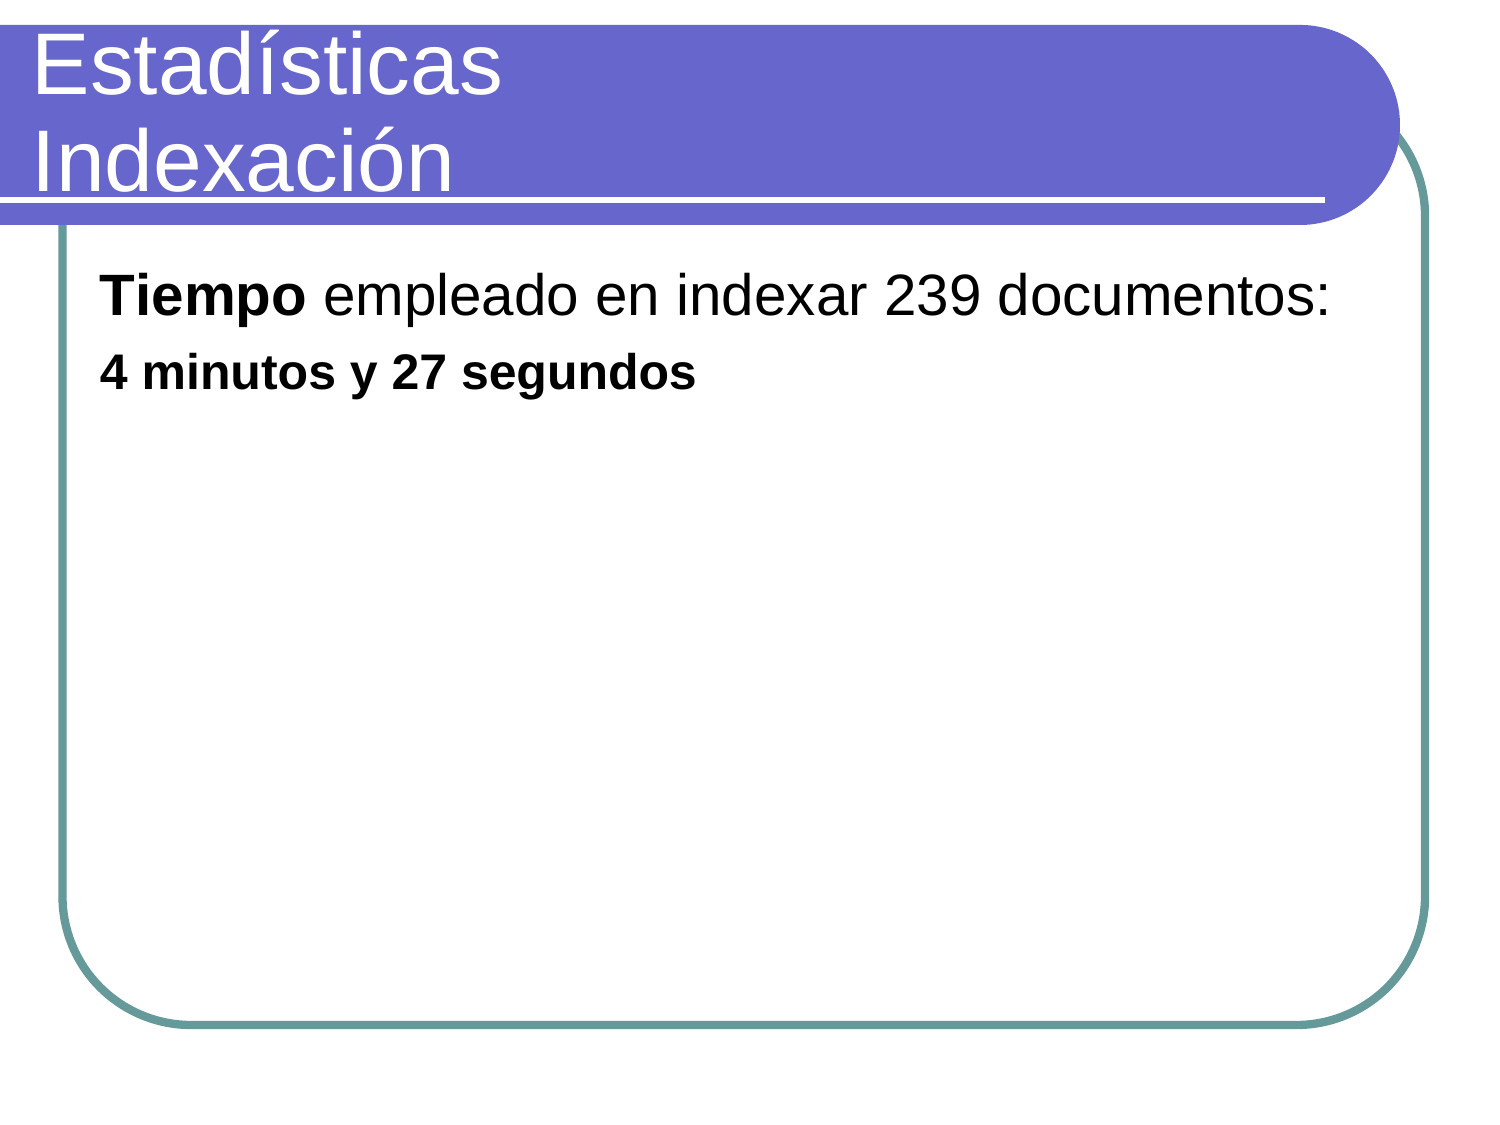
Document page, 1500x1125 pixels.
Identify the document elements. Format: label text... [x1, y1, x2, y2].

title Estadísticas Indexación [31, 7, 1347, 218]
list Tiempo empleado en indexar 239 documentos: 4 minutos y 27 segundos [99, 262, 1401, 991]
